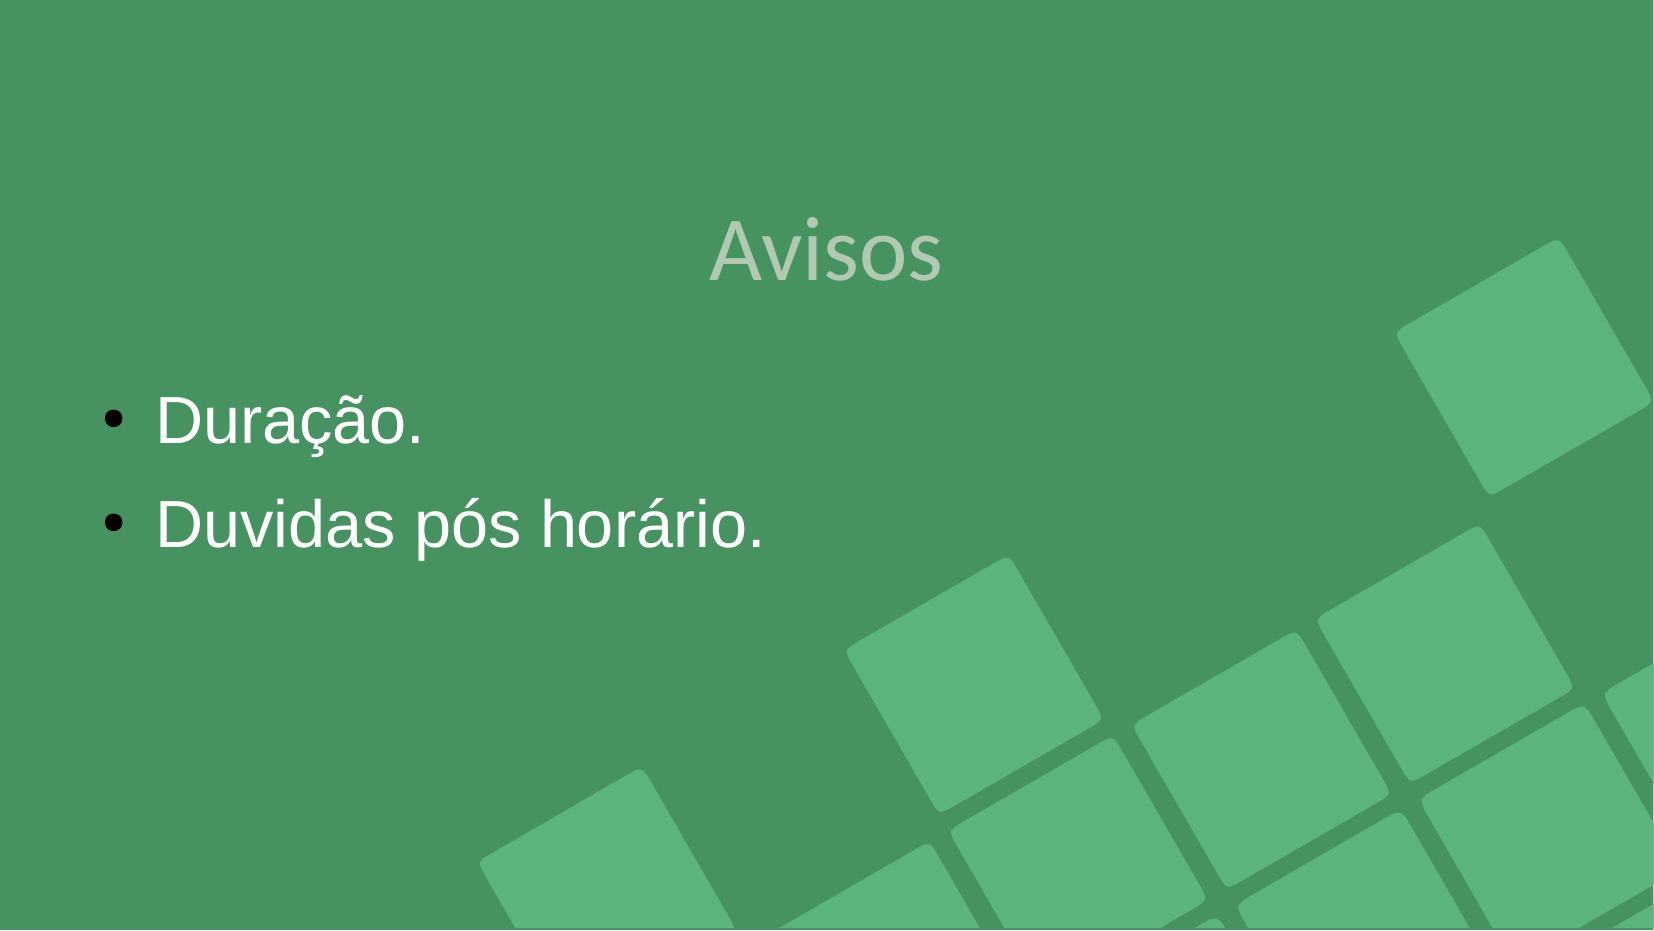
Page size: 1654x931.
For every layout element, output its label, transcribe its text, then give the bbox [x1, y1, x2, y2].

list Duração. Duvidas pós horário. [84, 382, 1573, 646]
title Avisos [82, 180, 1571, 336]
